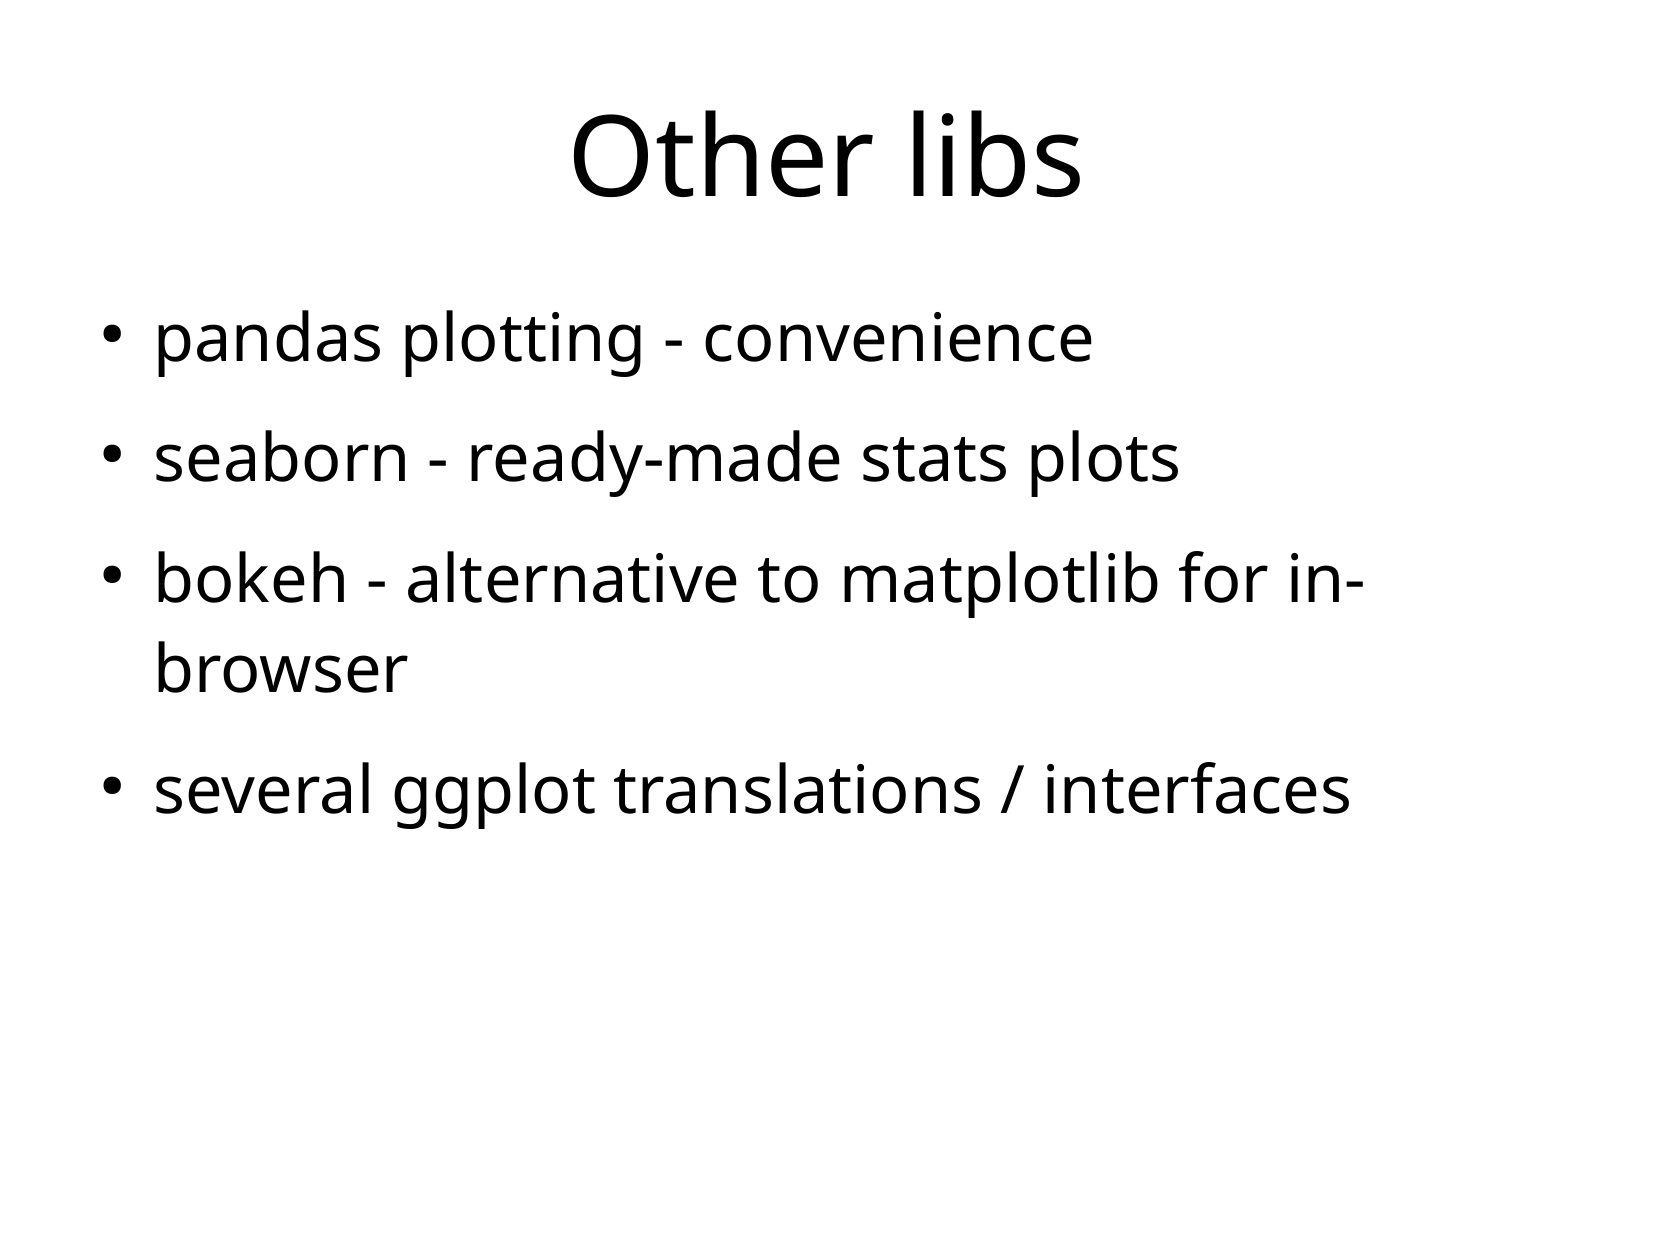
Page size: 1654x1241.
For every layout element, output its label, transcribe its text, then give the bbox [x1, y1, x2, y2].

title Other libs [82, 49, 1571, 257]
list pandas plotting - convenience seaborn - ready-made stats plots bokeh - alternative to matplotlib for in-browser several ggplot translations / interfaces [82, 290, 1571, 1010]
